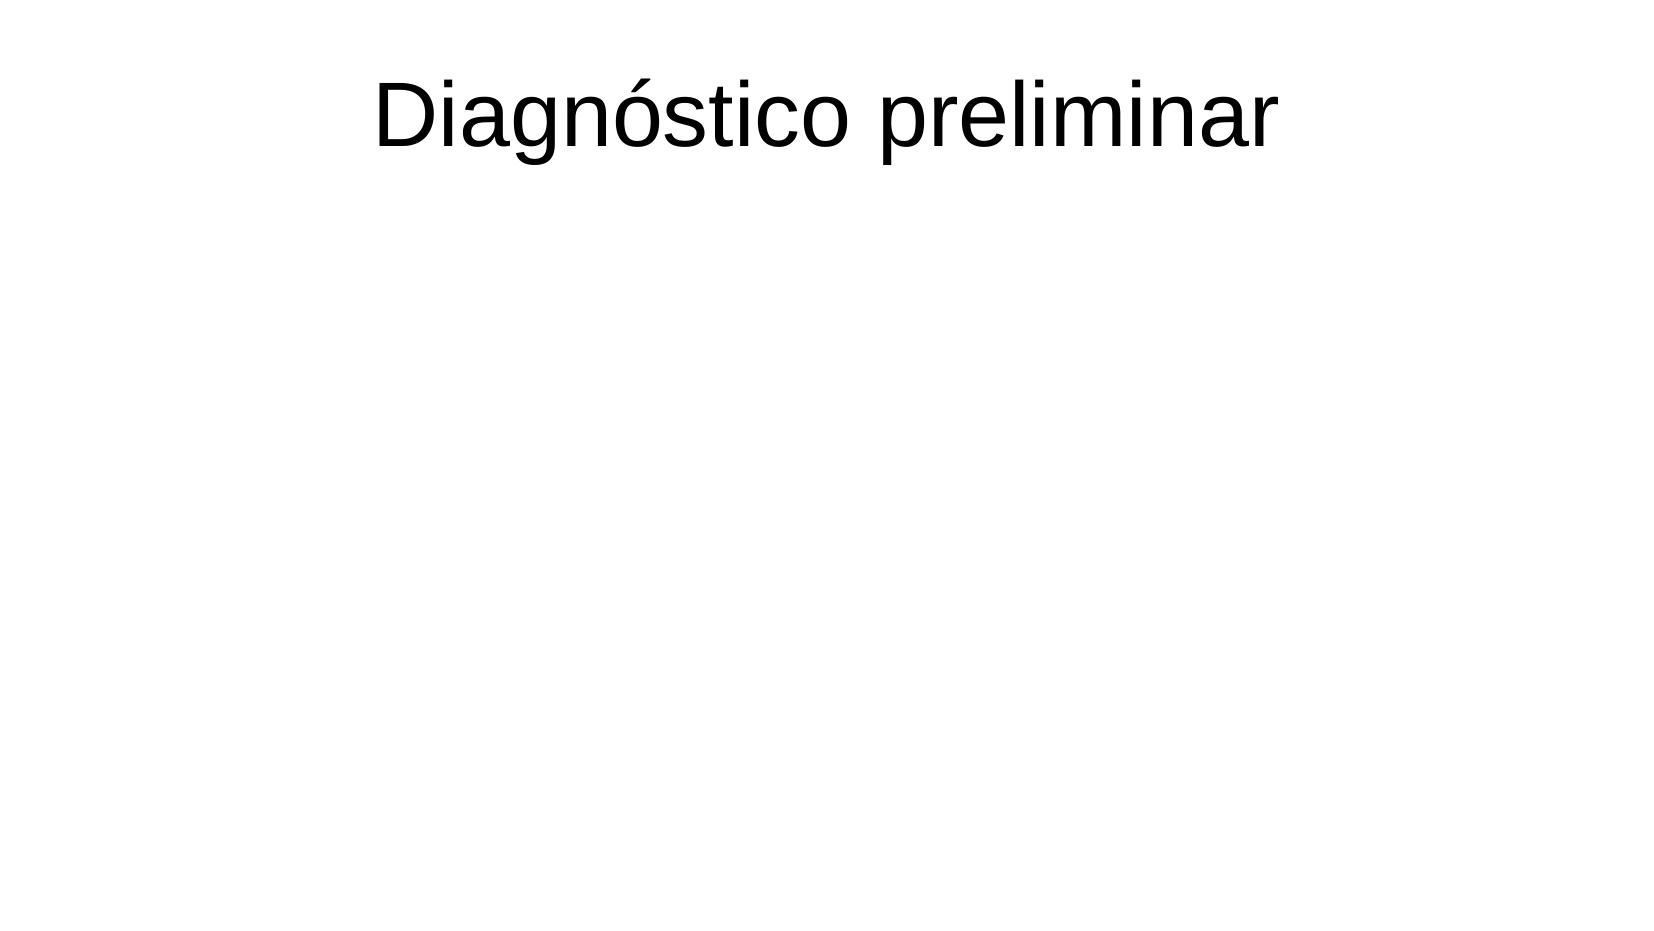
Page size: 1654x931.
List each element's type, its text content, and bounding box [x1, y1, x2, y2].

title Diagnóstico preliminar [82, 37, 1571, 193]
